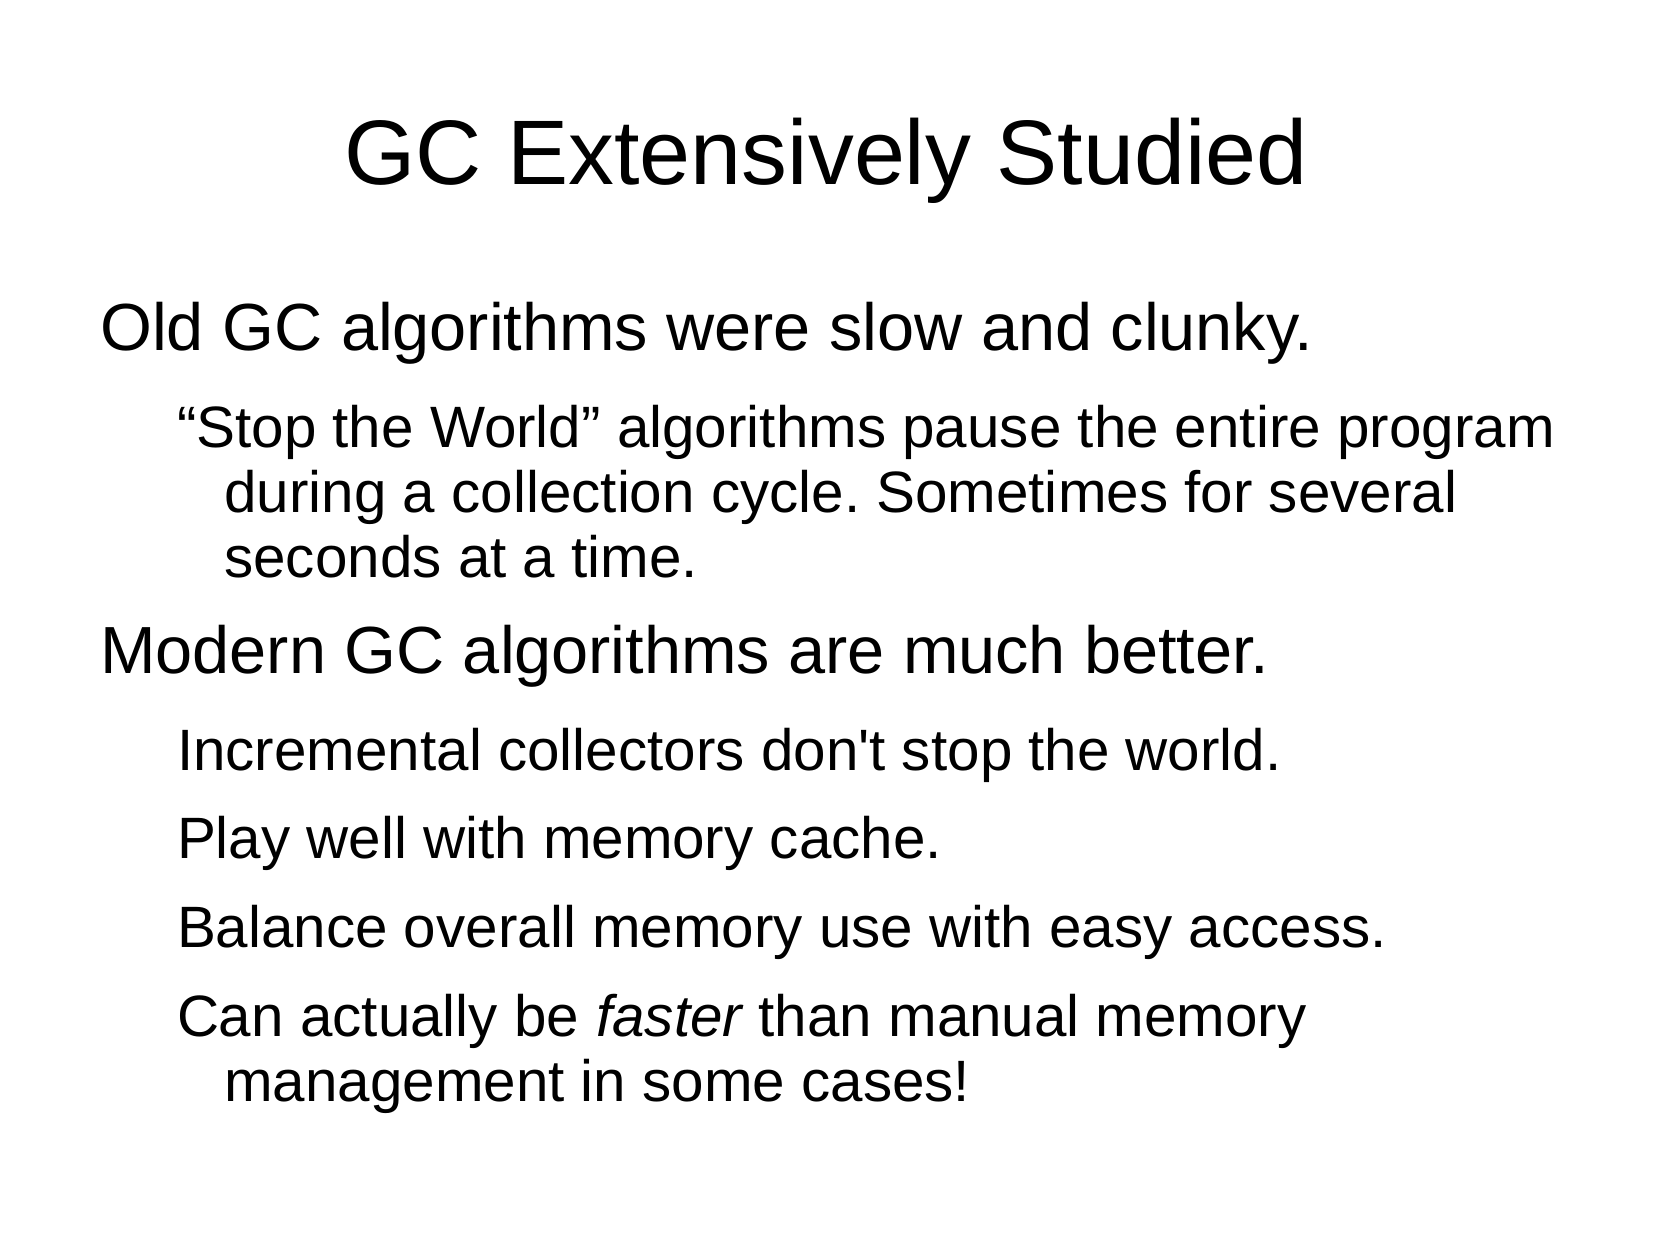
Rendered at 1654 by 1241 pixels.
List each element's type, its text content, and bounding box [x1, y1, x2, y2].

list Old GC algorithms were slow and clunky. “Stop the World” algorithms pause the entire program during a collection cycle. Sometimes for several seconds at a time. Modern GC algorithms are much better. Incremental collectors don't stop the world. Play well with memory cache. Balance overall memory use with easy access. Can actually be faster than manual memory management in some cases! [82, 290, 1571, 1112]
title GC Extensively Studied [82, 56, 1571, 250]
